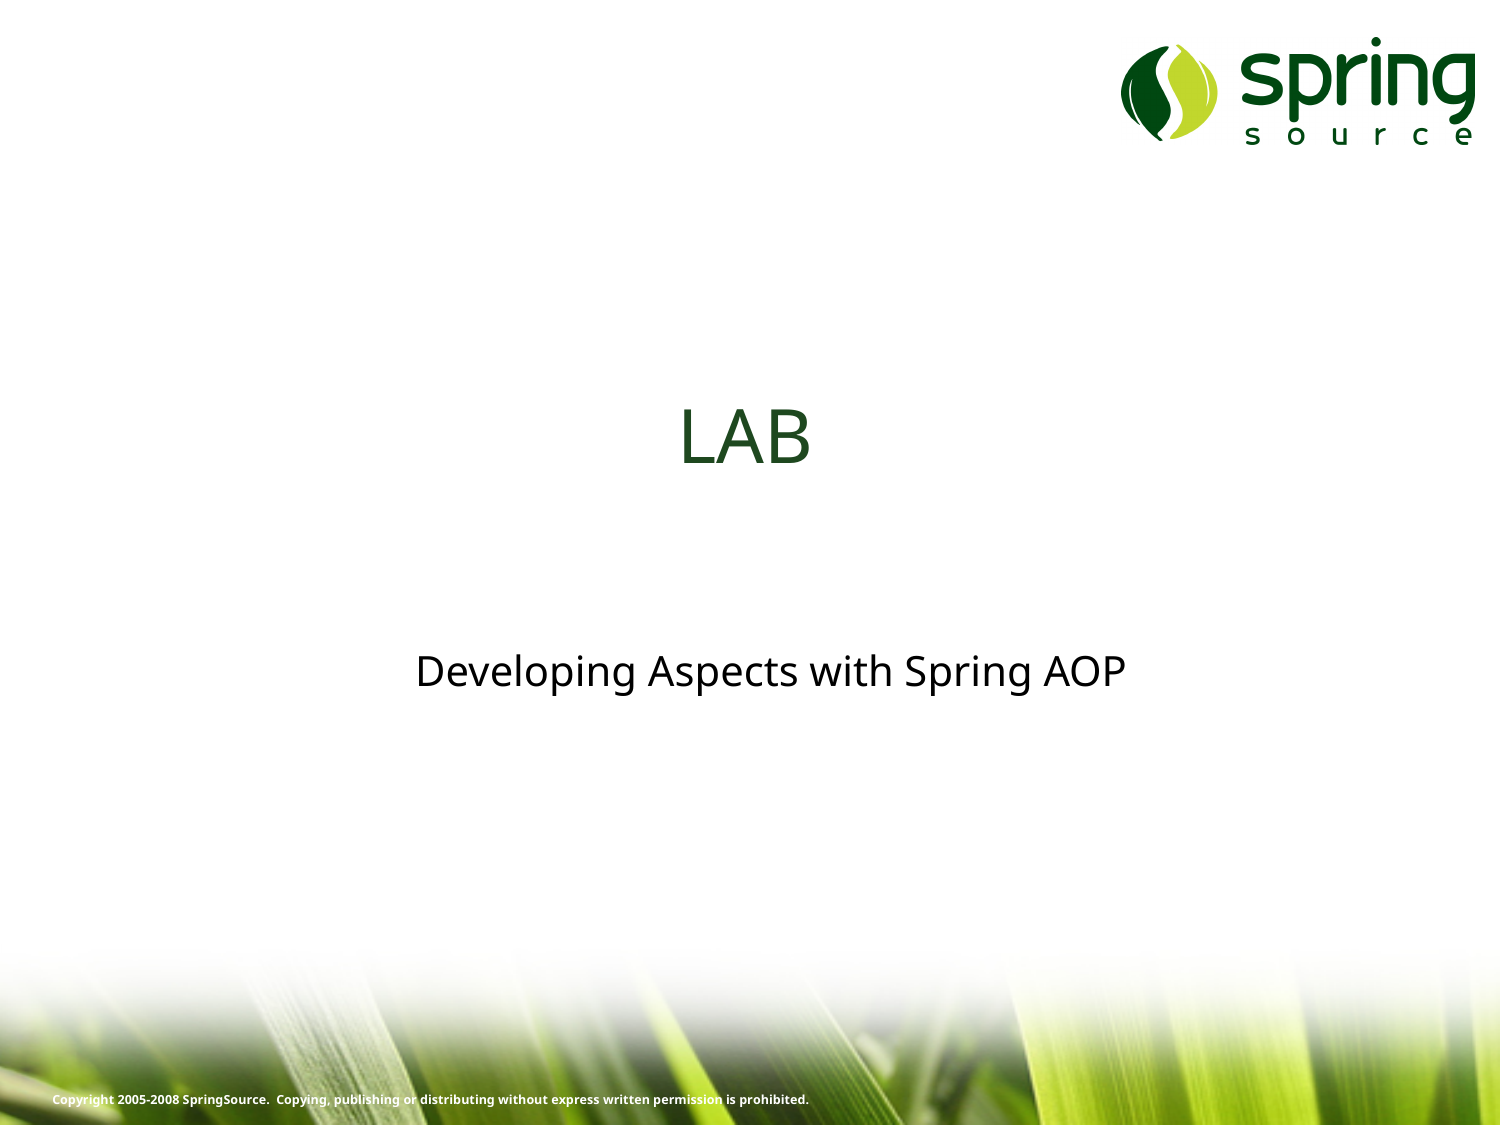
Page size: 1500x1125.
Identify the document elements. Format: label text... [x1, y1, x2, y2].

subtitle Developing Aspects with Spring AOP [214, 499, 1265, 788]
picture [1121, 37, 1475, 145]
picture [0, 944, 1500, 1125]
title LAB [107, 340, 1383, 529]
